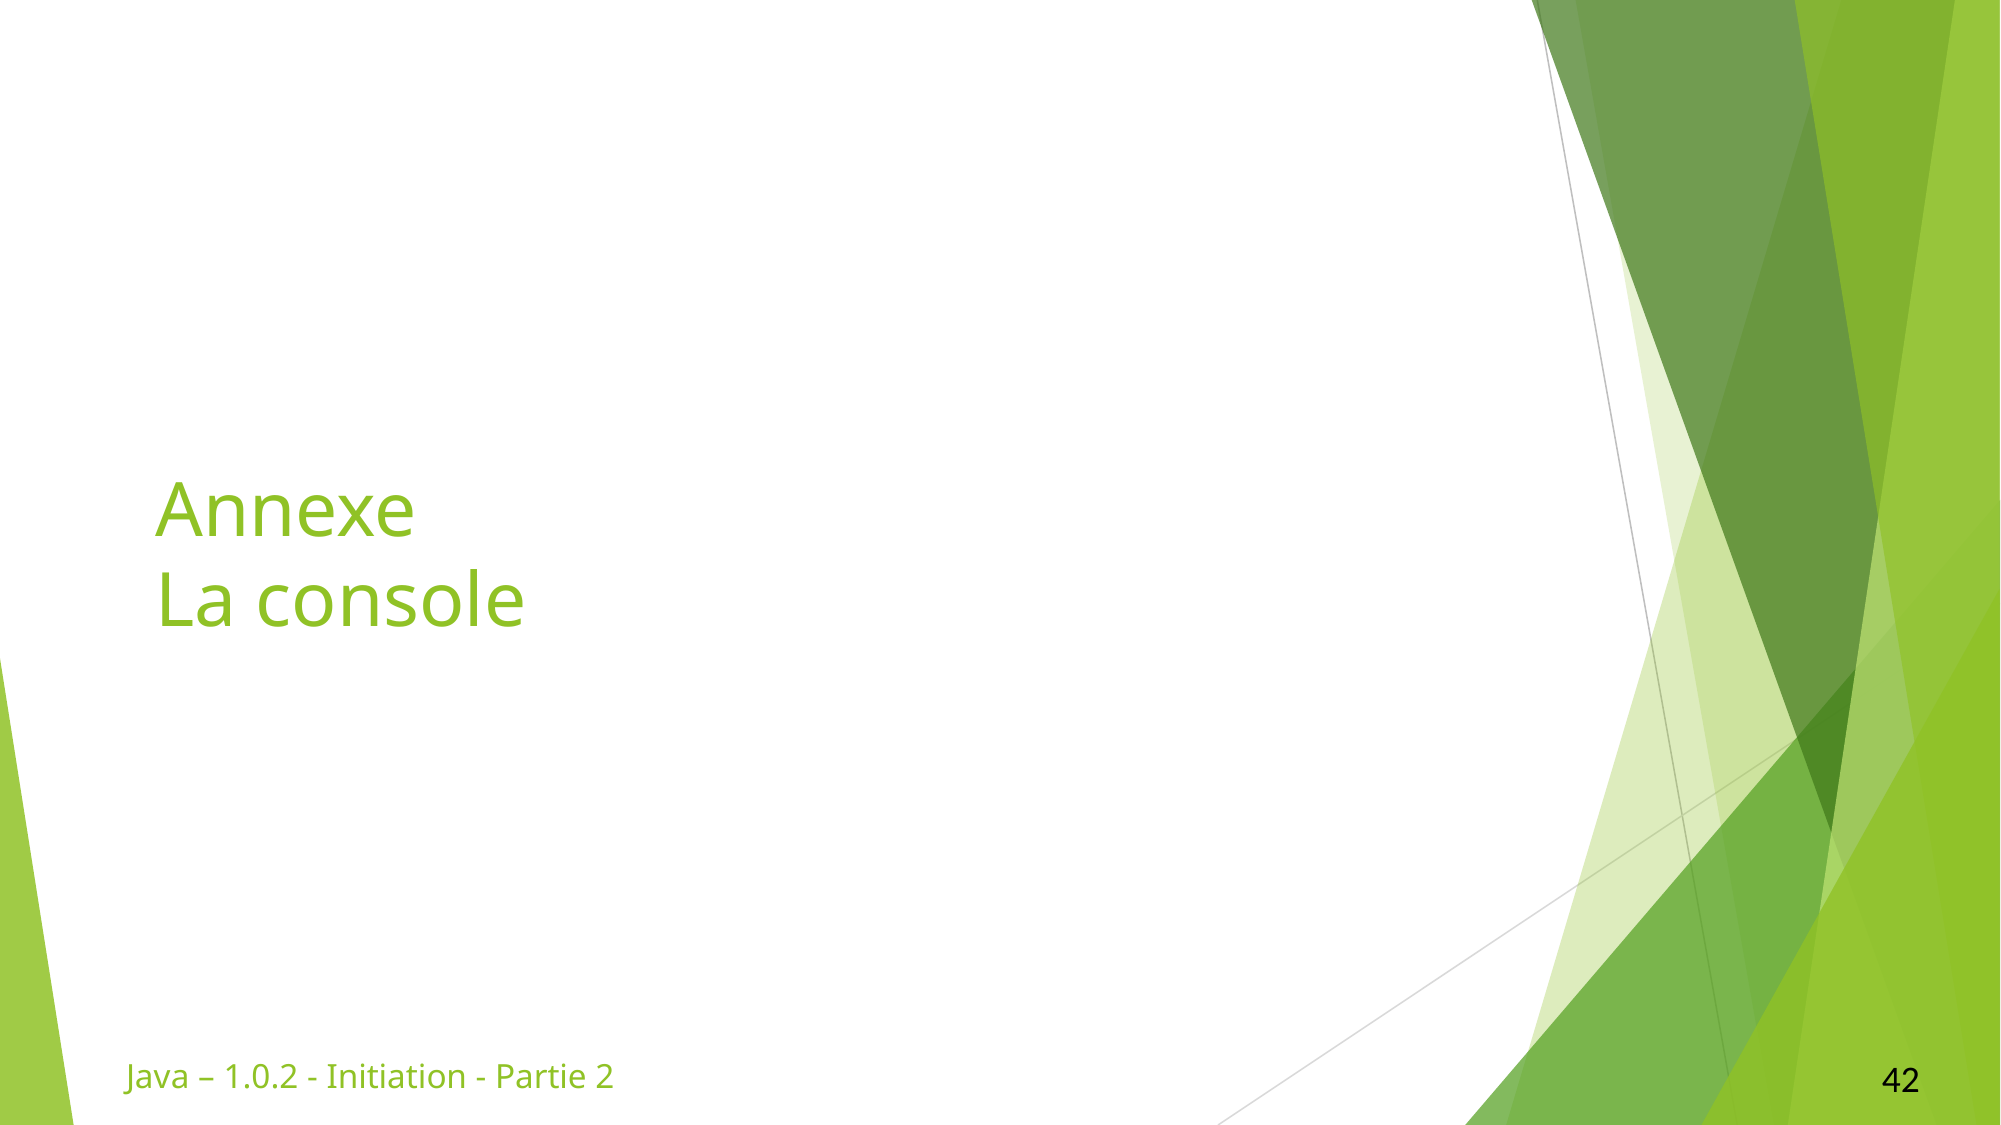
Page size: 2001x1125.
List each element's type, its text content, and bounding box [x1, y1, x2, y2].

text_box Java – 1.0.2 - Initiation - Partie 2 [111, 1047, 1094, 1109]
title Annexe La console [140, 454, 1551, 804]
text_box [1866, 1047, 1979, 1108]
